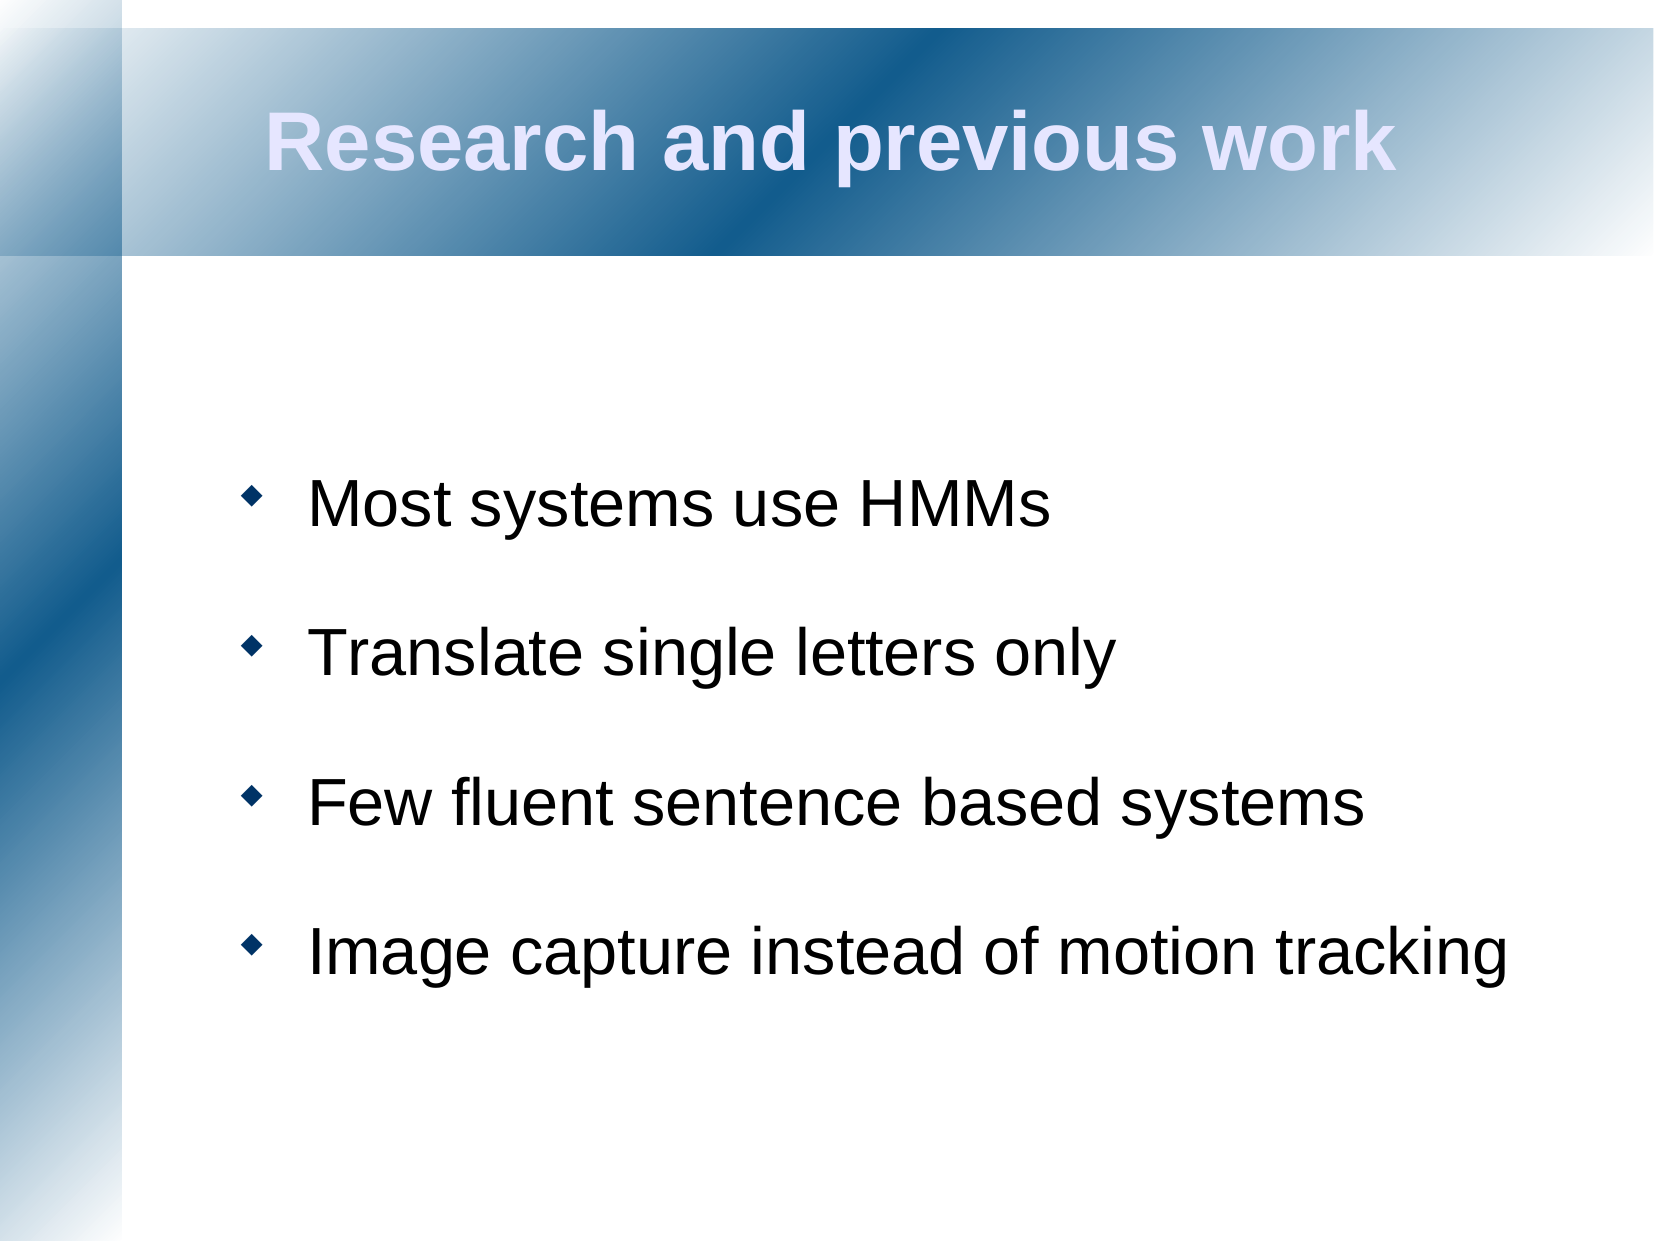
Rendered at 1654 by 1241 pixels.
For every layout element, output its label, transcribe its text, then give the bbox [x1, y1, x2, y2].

list Most systems use HMMs Translate single letters only Few fluent sentence based systems Image capture instead of motion tracking [236, 316, 1603, 1174]
title Research and previous work [125, 37, 1538, 246]
